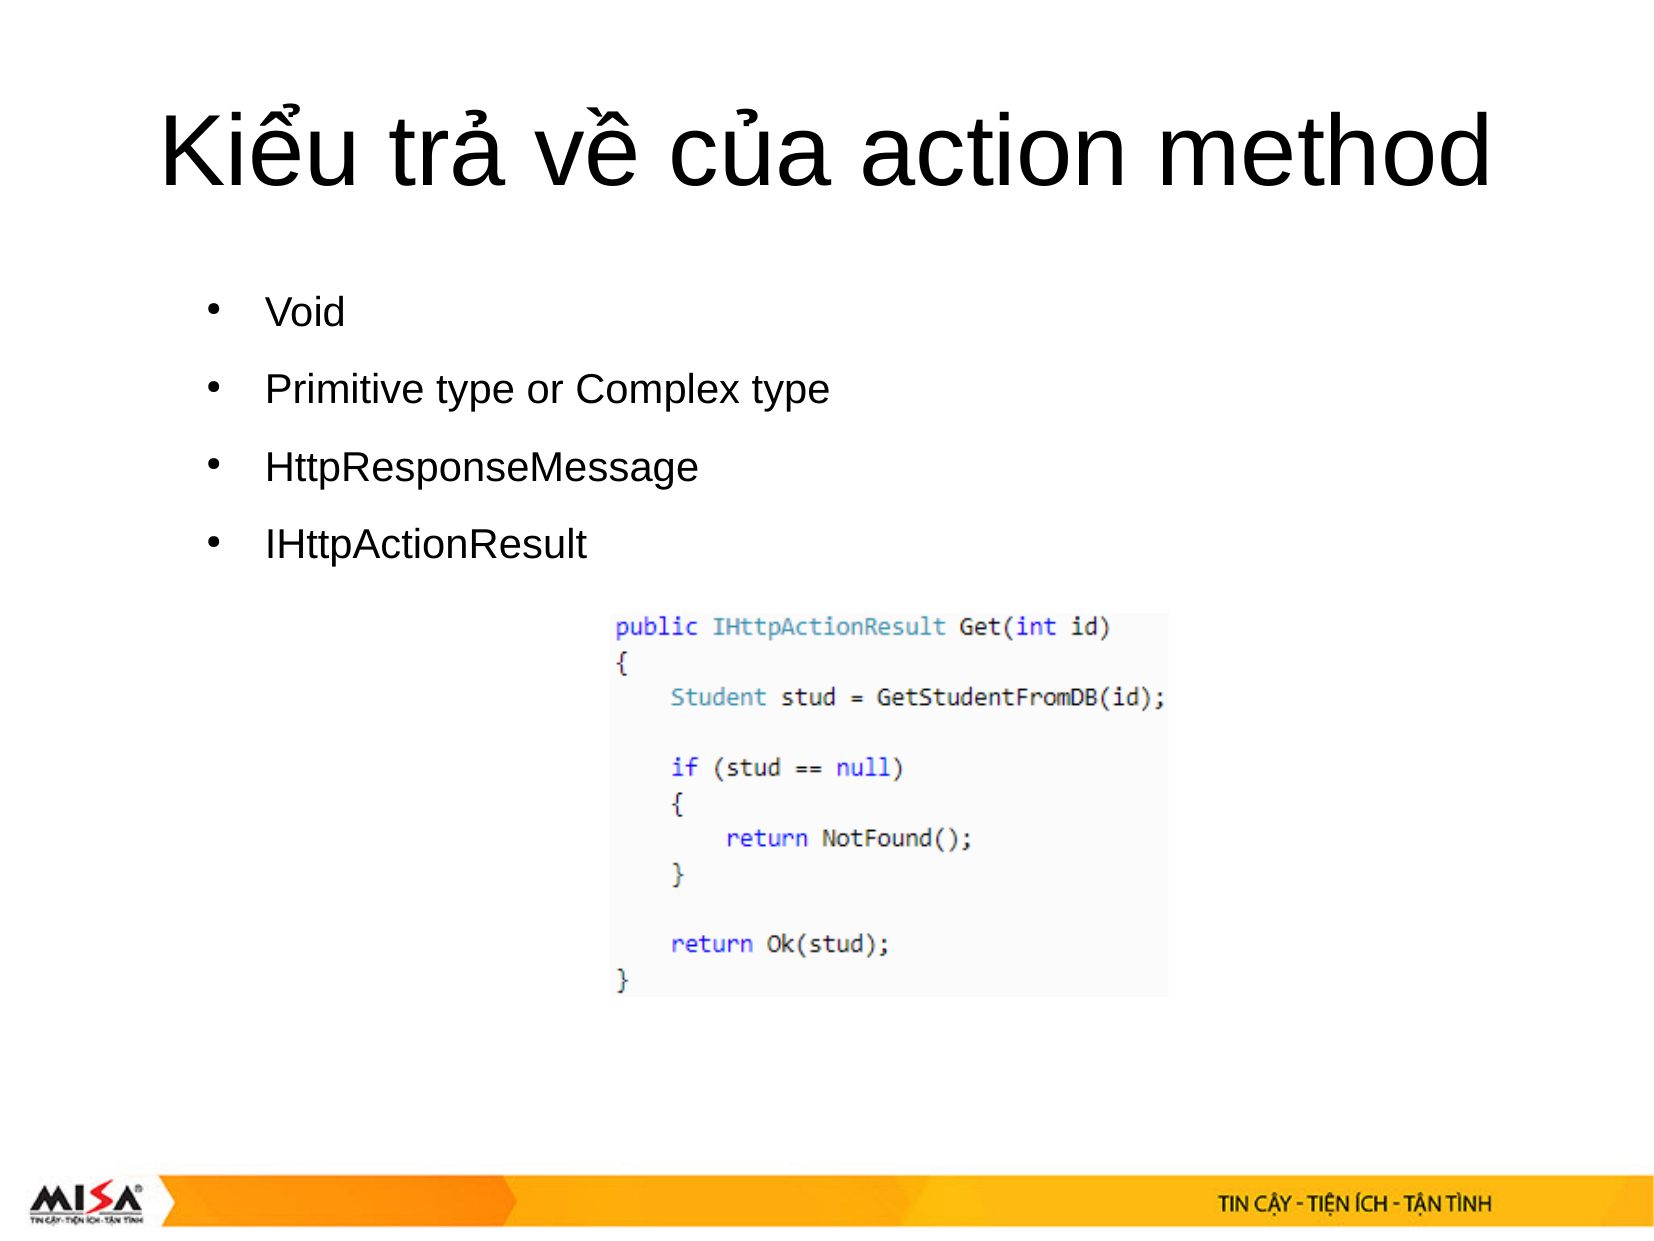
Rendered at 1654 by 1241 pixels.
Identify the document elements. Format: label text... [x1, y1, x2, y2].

title Kiểu trả về của action method [0, 97, 1654, 209]
picture [610, 613, 1169, 997]
list Void Primitive type or Complex type HttpResponseMessage IHttpActionResult [167, 290, 1489, 1010]
